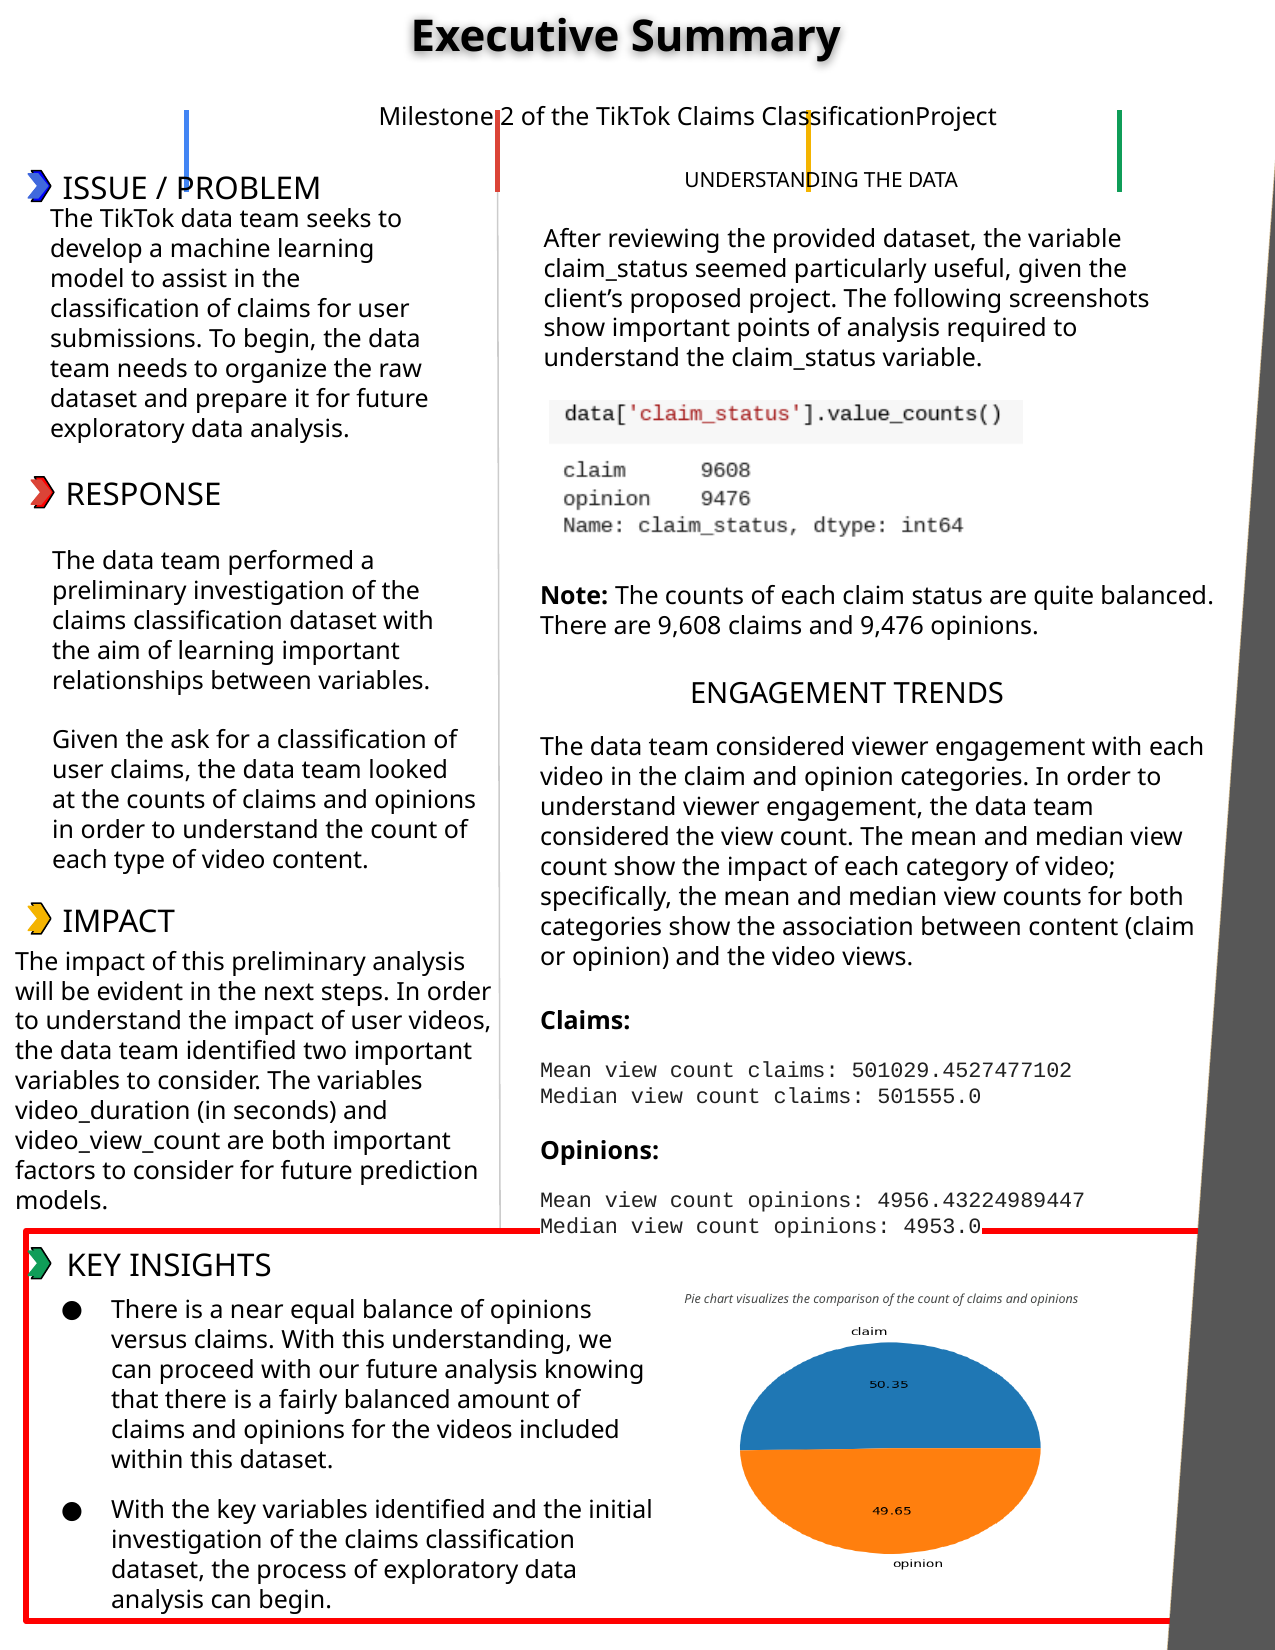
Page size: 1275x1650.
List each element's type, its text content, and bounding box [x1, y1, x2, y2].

text_box After reviewing the provided dataset, the variable claim_status seemed particularly useful, given the client’s proposed project. The following screenshots show important points of analysis required to understand the claim_status variable. [528, 207, 1226, 387]
text_box There is a near equal balance of opinions versus claims. With this understanding, we can proceed with our future analysis knowing that there is a fairly balanced amount of claims and opinions for the videos included within this dataset. With the key variables identified and the initial investigation of the claims classification dataset, the process of exploratory data analysis can begin. [21, 1278, 670, 1629]
text_box Pie chart visualizes the comparison of the count of claims and opinions [669, 1282, 1162, 1315]
text_box The impact of this preliminary analysis will be evident in the next steps. In order to understand the impact of user videos, the data team identified two important variables to consider. The variables video_duration (in seconds) and video_view_count are both important factors to consider for future prediction models. [0, 930, 526, 1316]
text_box Note: The counts of each claim status are quite balanced. There are 9,608 claims and 9,476 opinions. ENGAGEMENT TRENDS The data team considered viewer engagement with each video in the claim and opinion categories. In order to understand viewer engagement, the data team considered the view count. The mean and median view count show the impact of each category of video; specifically, the mean and median view counts for both categories show the association between content (claim or opinion) and the video views. Claims: Mean view count claims: 501029.4527477102 Median view count claims: 501555.0 Opinions: Mean view count opinions: 4956.43224989447 Median view count opinions: 4953.0 [524, 564, 1238, 1253]
text_box Executive Summary [13, 0, 1238, 76]
picture [549, 400, 1023, 548]
picture [731, 1314, 1051, 1577]
text_box The TikTok data team seeks to develop a machine learning model to assist in the classification of claims for user submissions. To begin, the data team needs to organize the raw dataset and prepare it for future exploratory data analysis. [35, 187, 450, 458]
text_box The data team performed a preliminary investigation of the claims classification dataset with the aim of learning important relationships between variables. Given the ask for a classification of user claims, the data team looked at the counts of claims and opinions in order to understand the count of each type of video content. [37, 529, 493, 889]
text_box UNDERSTANDING THE DATA [669, 152, 1201, 207]
text_box Milestone 2 of the TikTok Claims ClassificationProject [289, 80, 1088, 145]
